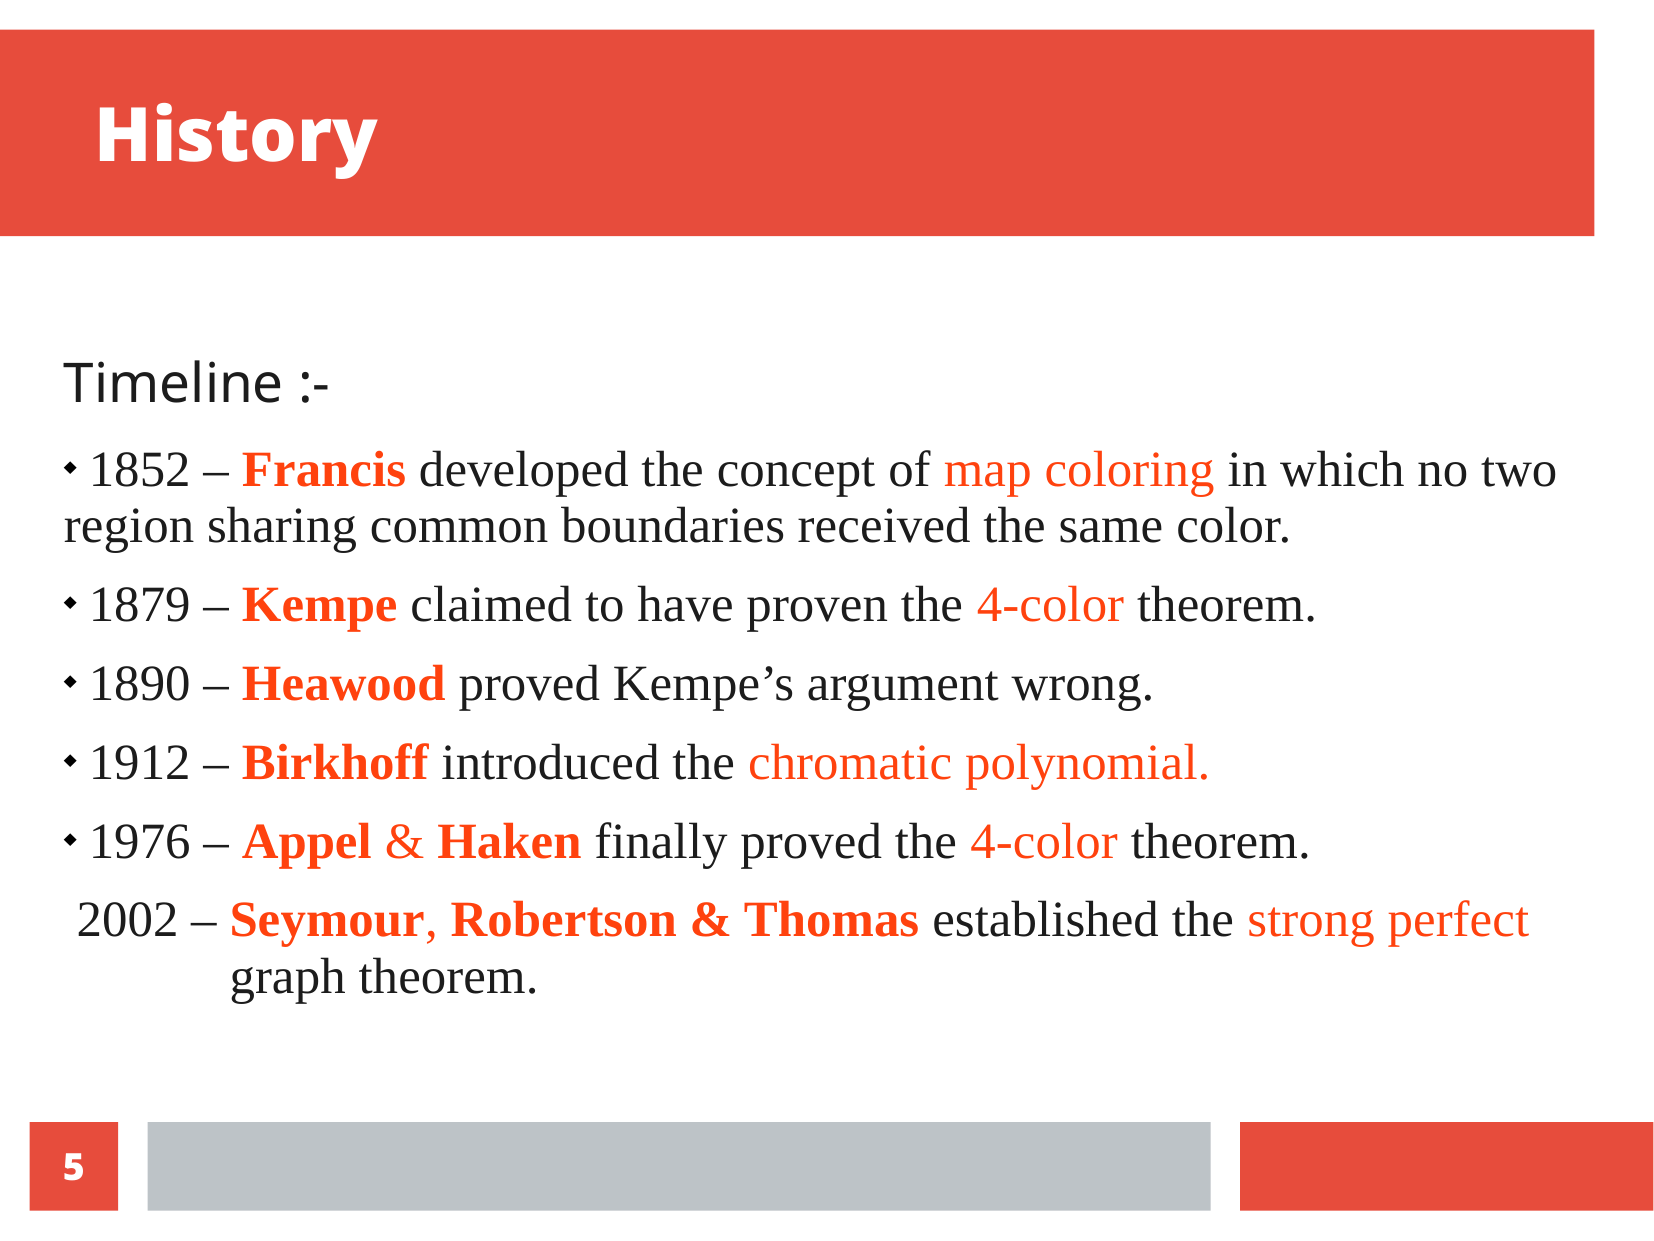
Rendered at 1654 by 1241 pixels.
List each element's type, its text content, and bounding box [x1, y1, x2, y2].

title History [94, 35, 1630, 184]
list Timeline :- 1852 – Francis developed the concept of map coloring in which no two region sharing common boundaries received the same color. 1879 – Kempe claimed to have proven the 4-color theorem. 1890 – Heawood proved Kempe’s argument wrong. 1912 – Birkhoff introduced the chromatic polynomial. 1976 – Appel & Haken finally proved the 4-color theorem. 2002 – Seymour, Robertson & Thomas established the strong perfect graph theorem. [63, 343, 1570, 1008]
